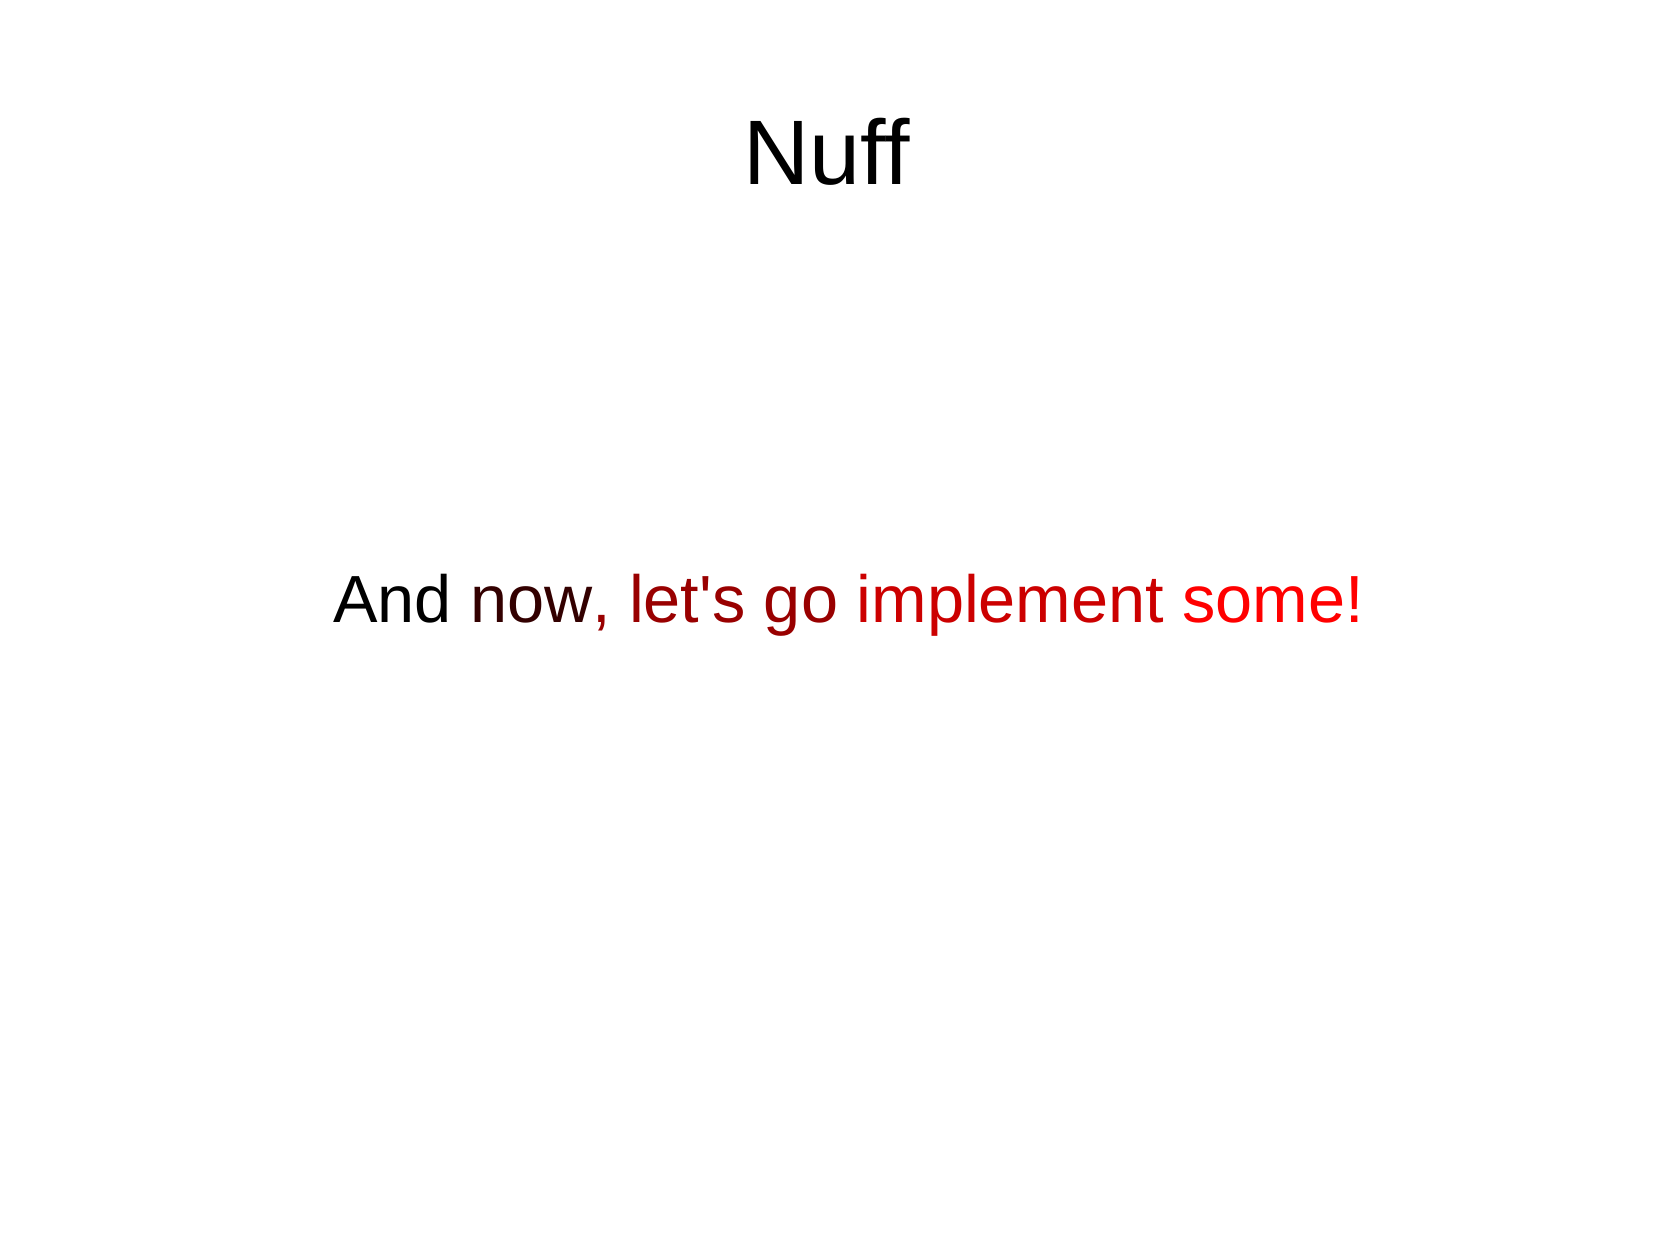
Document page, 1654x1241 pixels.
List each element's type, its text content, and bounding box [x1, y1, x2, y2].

text_box And now, let's go implement some! [15, 555, 1647, 944]
title Nuff [82, 49, 1571, 257]
